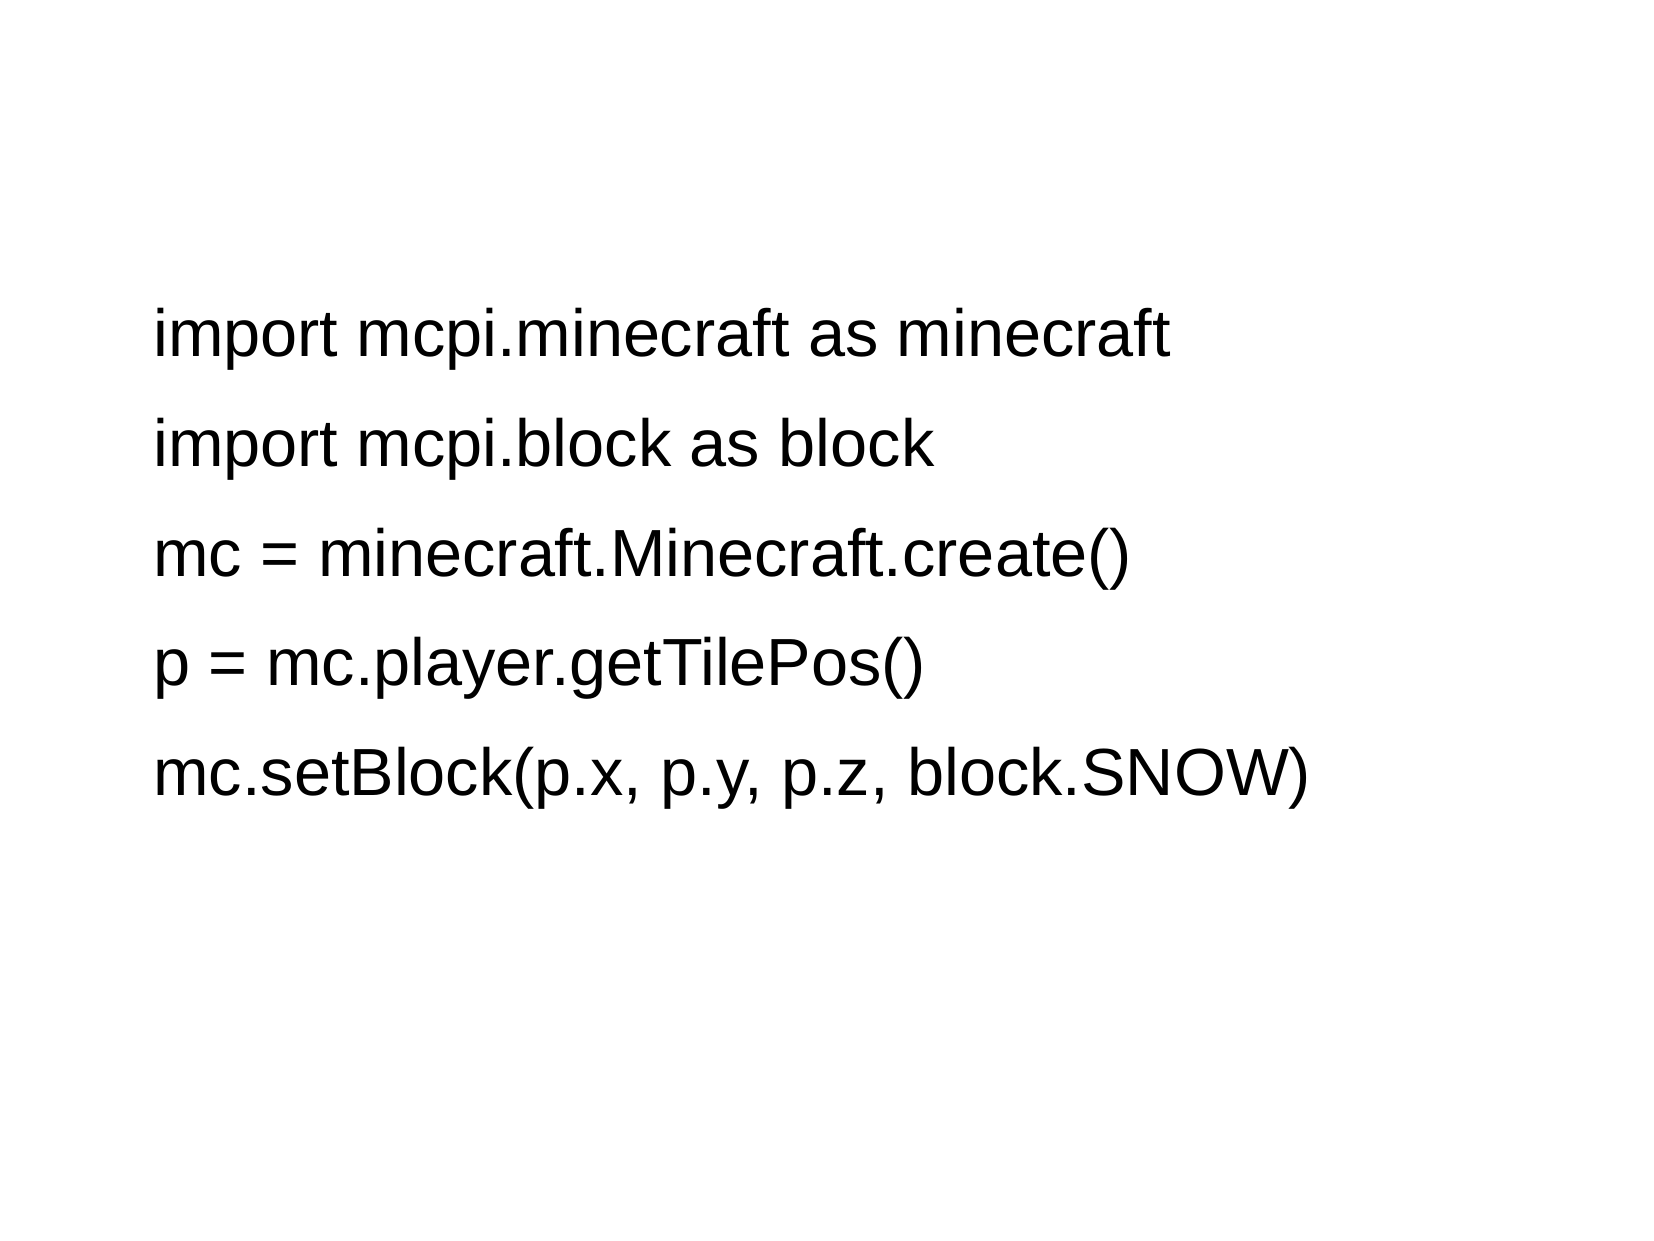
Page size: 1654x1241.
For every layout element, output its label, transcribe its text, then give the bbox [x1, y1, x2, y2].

list import mcpi.minecraft as minecraft import mcpi.block as block mc = minecraft.Minecraft.create() p = mc.player.getTilePos() mc.setBlock(p.x, p.y, p.z, block.SNOW) [82, 290, 1571, 1010]
